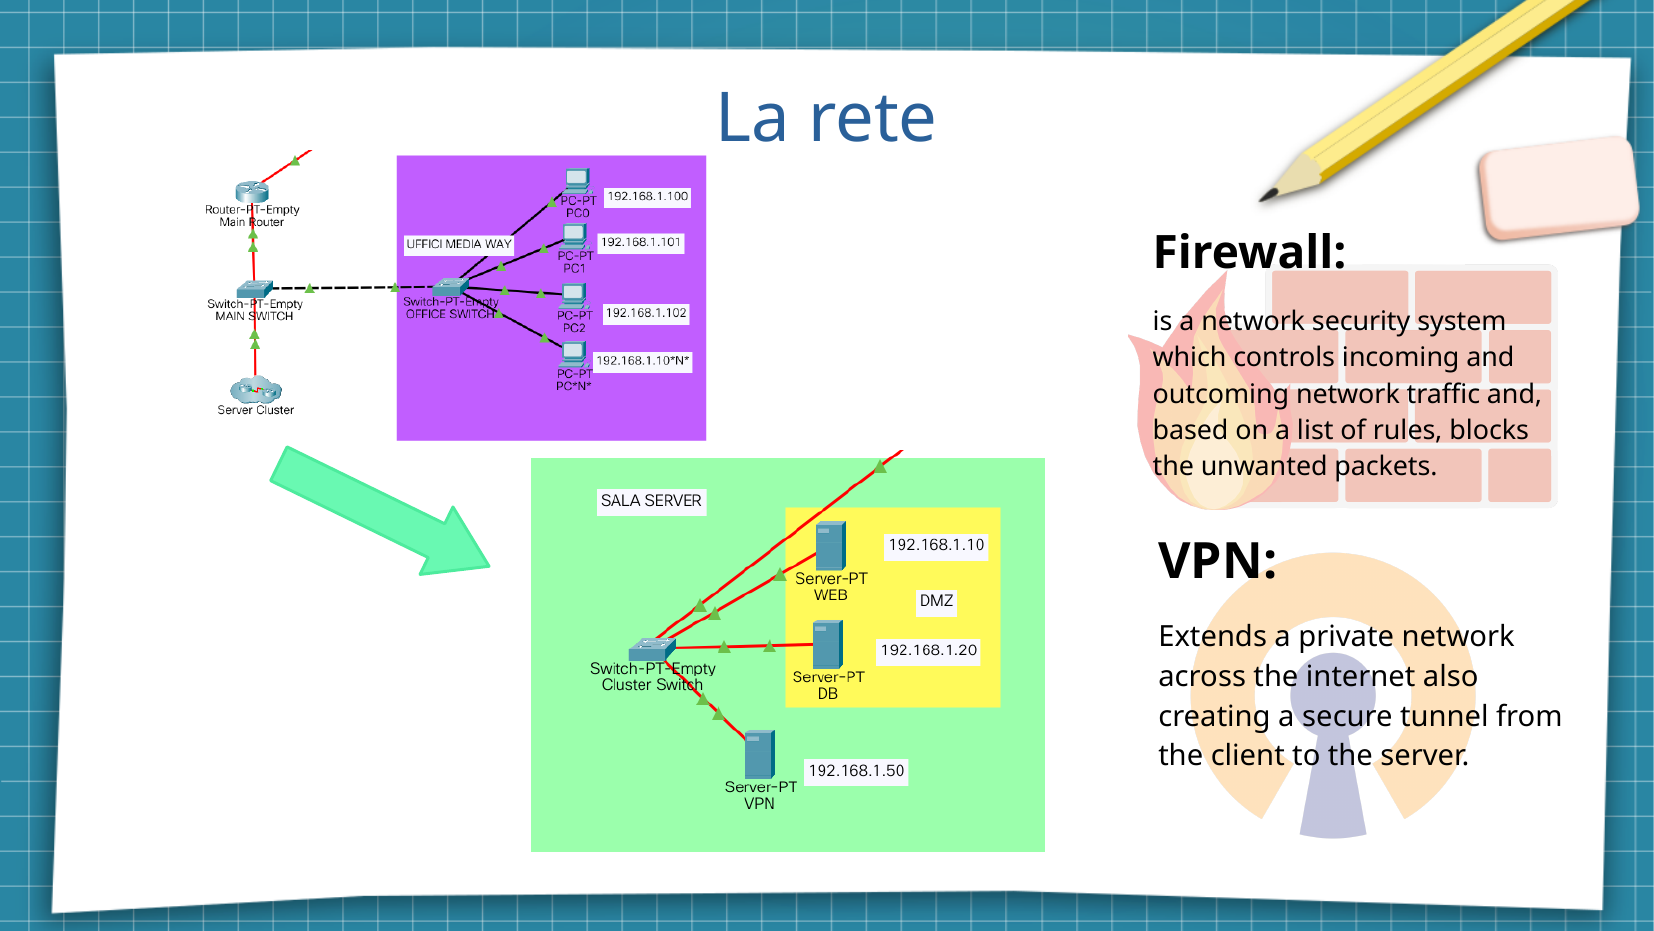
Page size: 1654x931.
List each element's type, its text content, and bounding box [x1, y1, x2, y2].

list Firewall: is a network security system which controls incoming and outcoming network traffic and, based on a list of rules, blocks the unwanted packets. [1087, 219, 1570, 488]
text_box [270, 446, 490, 575]
title La rete [82, 37, 1571, 193]
list VPN: Extends a private network across the internet also creating a secure tunnel from the client to the server. [1087, 525, 1570, 826]
picture [0, 0, 1654, 931]
